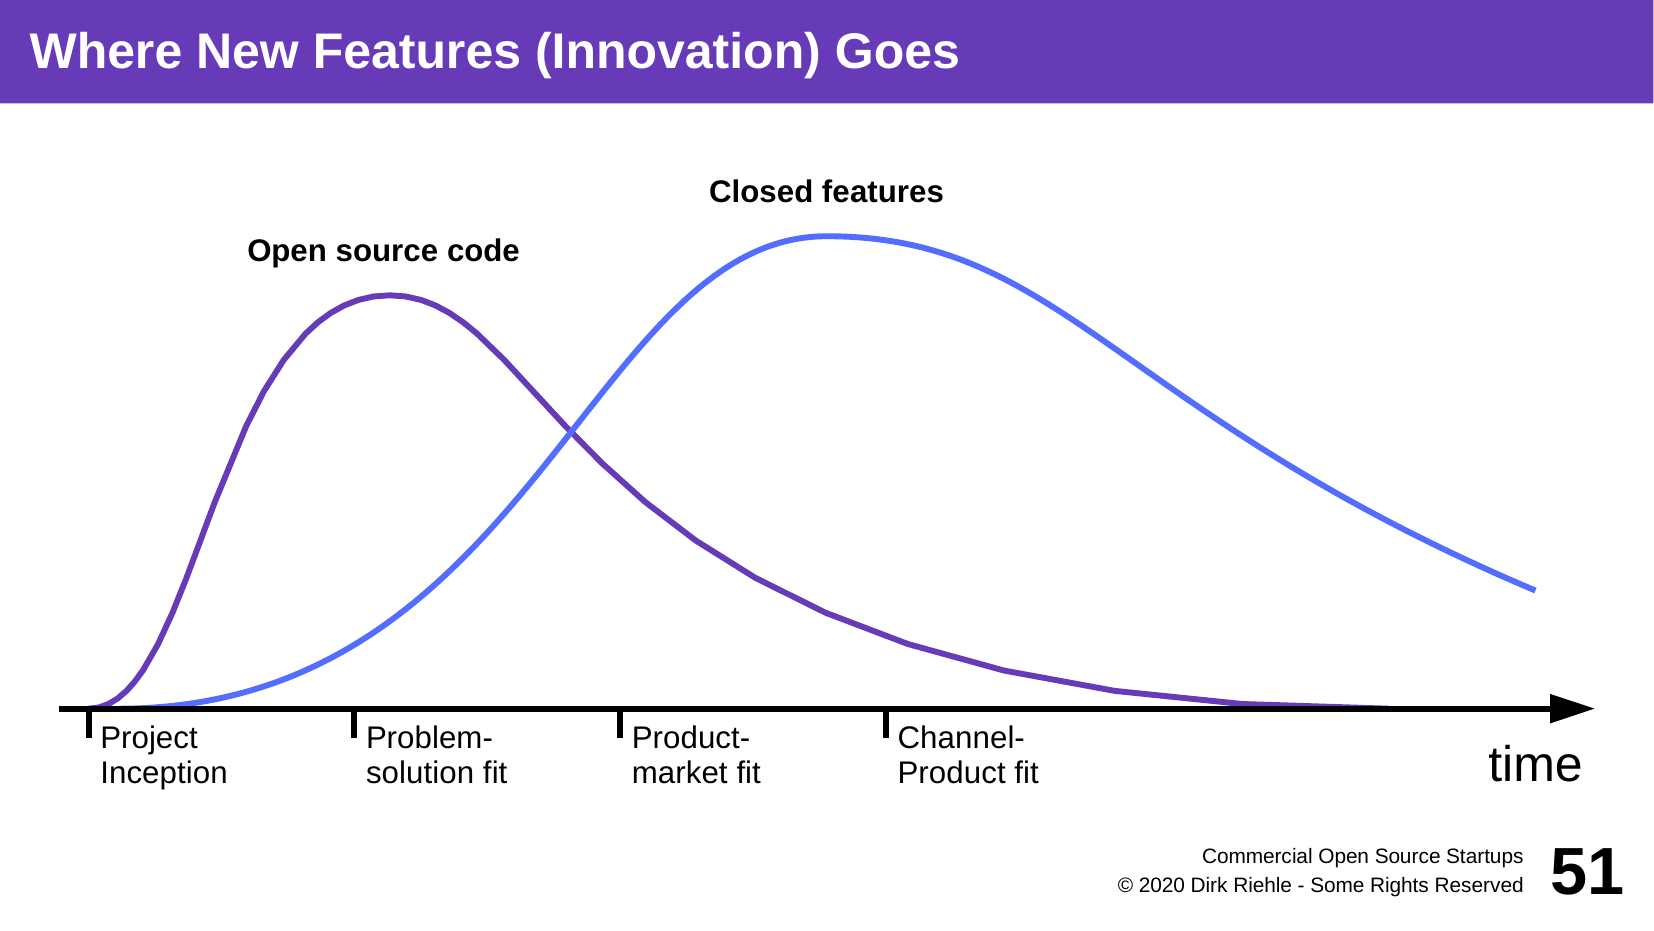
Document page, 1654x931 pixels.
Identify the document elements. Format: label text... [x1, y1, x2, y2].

text_box Channel- Product fit [885, 708, 1123, 798]
text_box Open source code [147, 206, 621, 296]
text_box Product- market fit [620, 708, 857, 798]
text_box Closed features [590, 147, 1063, 237]
text_box Problem- solution fit [354, 708, 591, 798]
text_box Project Inception [88, 708, 325, 798]
title Where New Features (Innovation) Goes [0, 0, 1654, 104]
